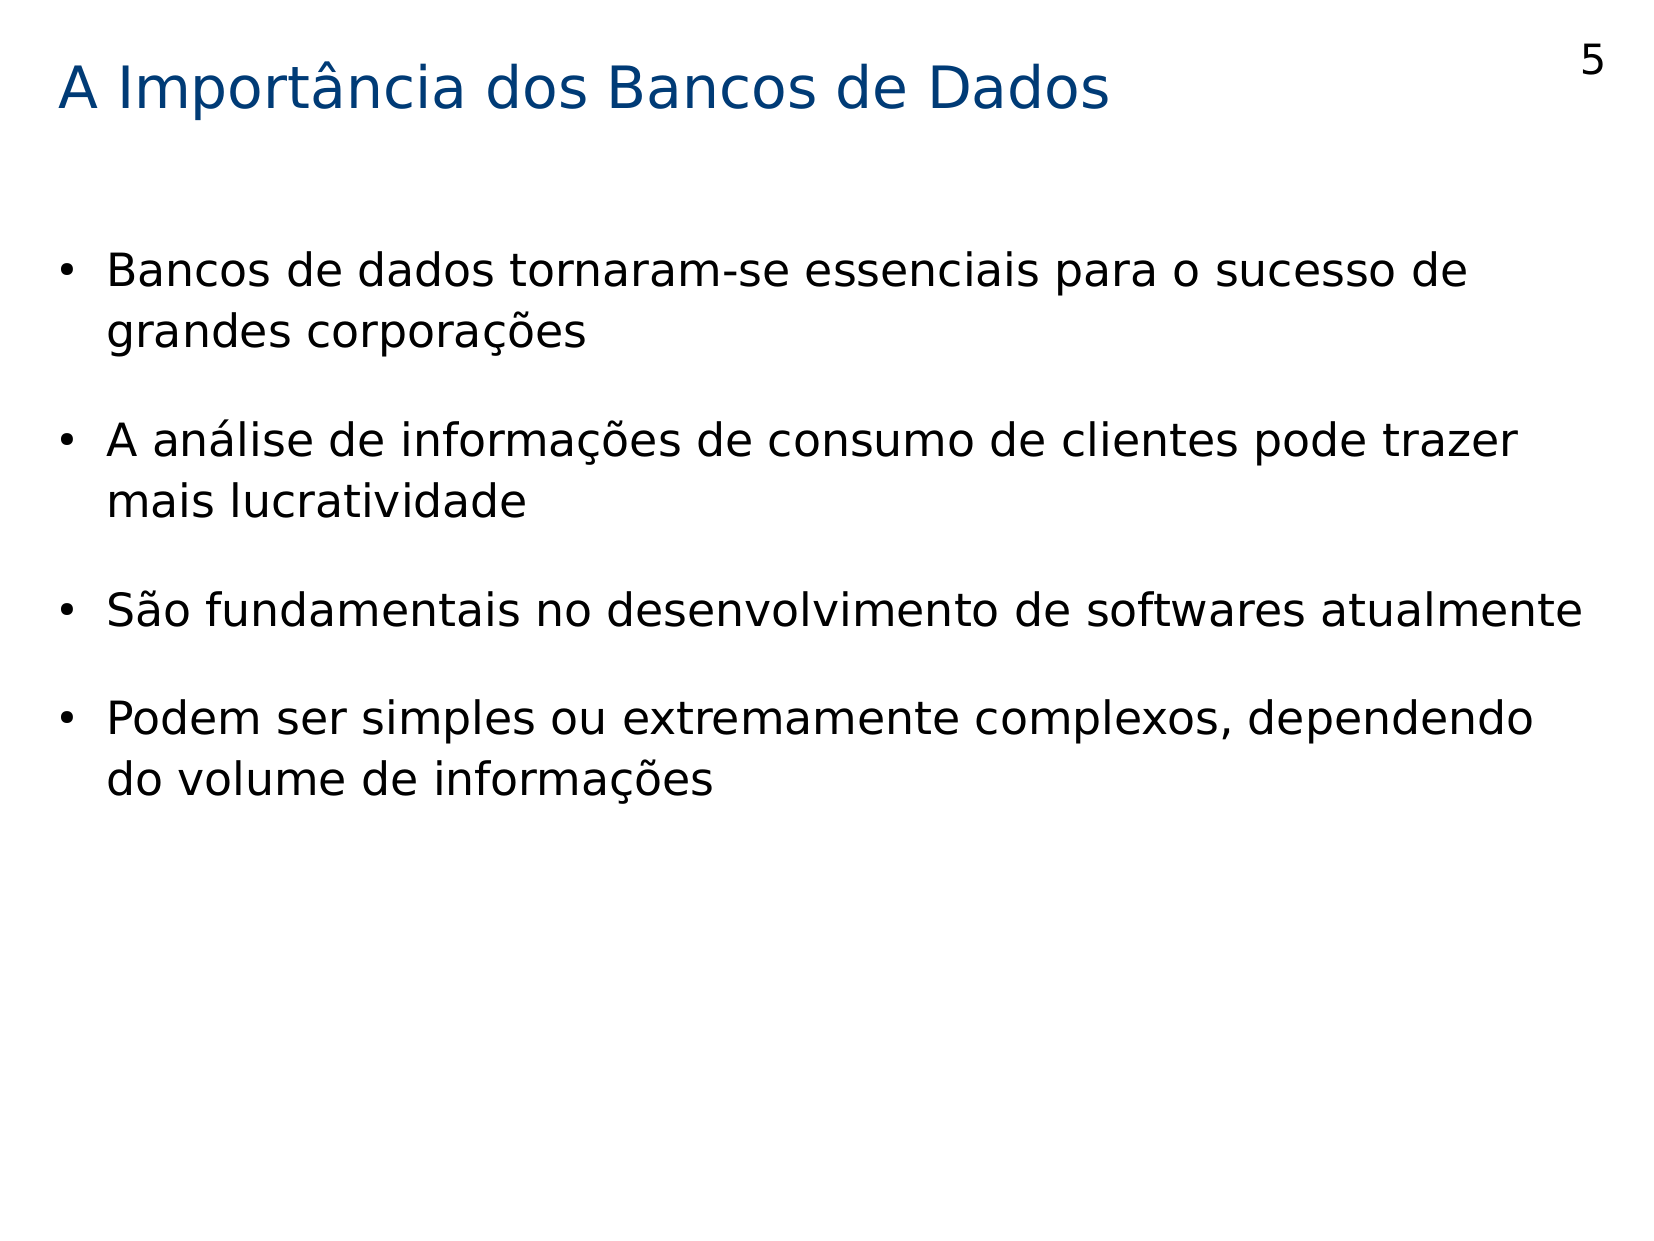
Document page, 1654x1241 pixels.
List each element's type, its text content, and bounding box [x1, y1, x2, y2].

title A Importância dos Bancos de Dados [59, 29, 1506, 148]
list Bancos de dados tornaram-se essenciais para o sucesso de grandes corporações A análise de informações de consumo de clientes pode trazer mais lucratividade São fundamentais no desenvolvimento de softwares atualmente Podem ser simples ou extremamente complexos, dependendo do volume de informações [59, 236, 1595, 1211]
